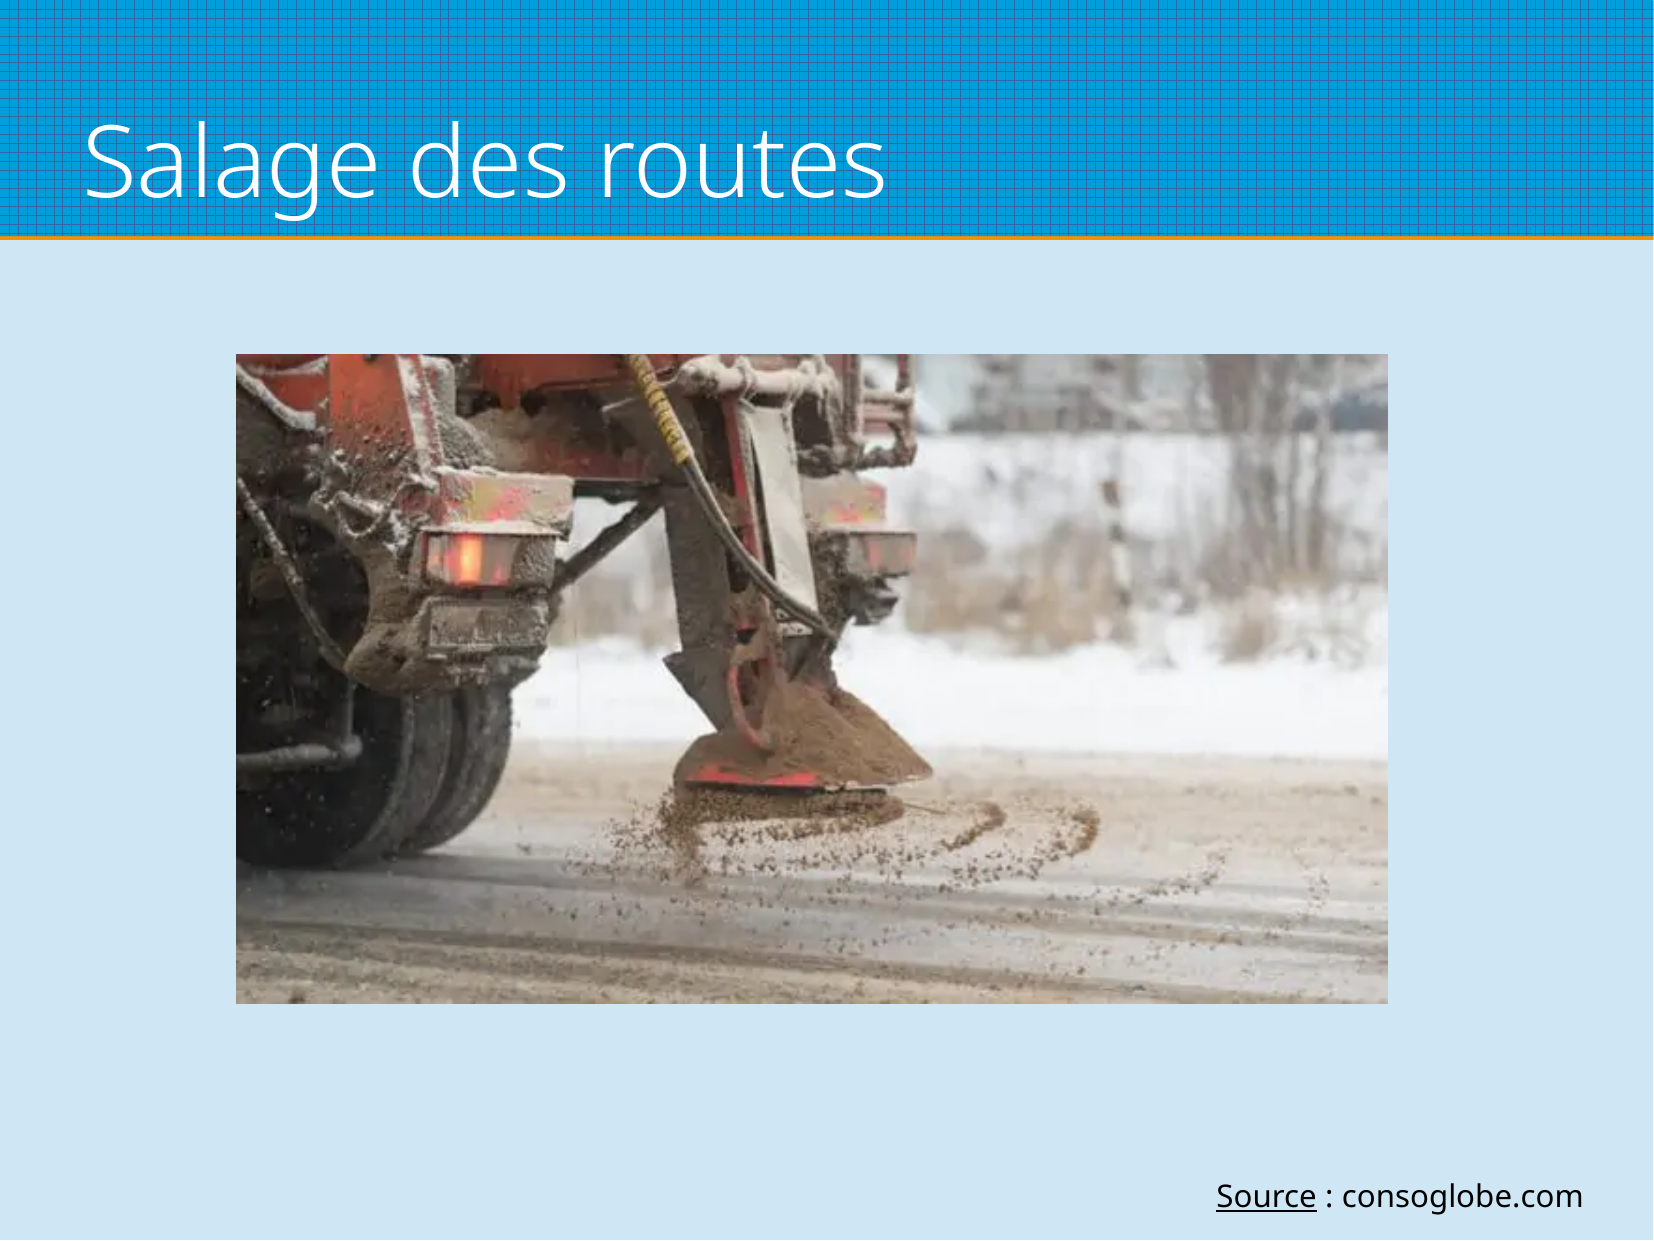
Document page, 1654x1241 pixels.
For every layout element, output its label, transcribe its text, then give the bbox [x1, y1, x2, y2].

picture [236, 354, 1388, 1004]
title Salage des routes [82, 19, 1571, 228]
text_box Source : consoglobe.com [1210, 1149, 1654, 1241]
